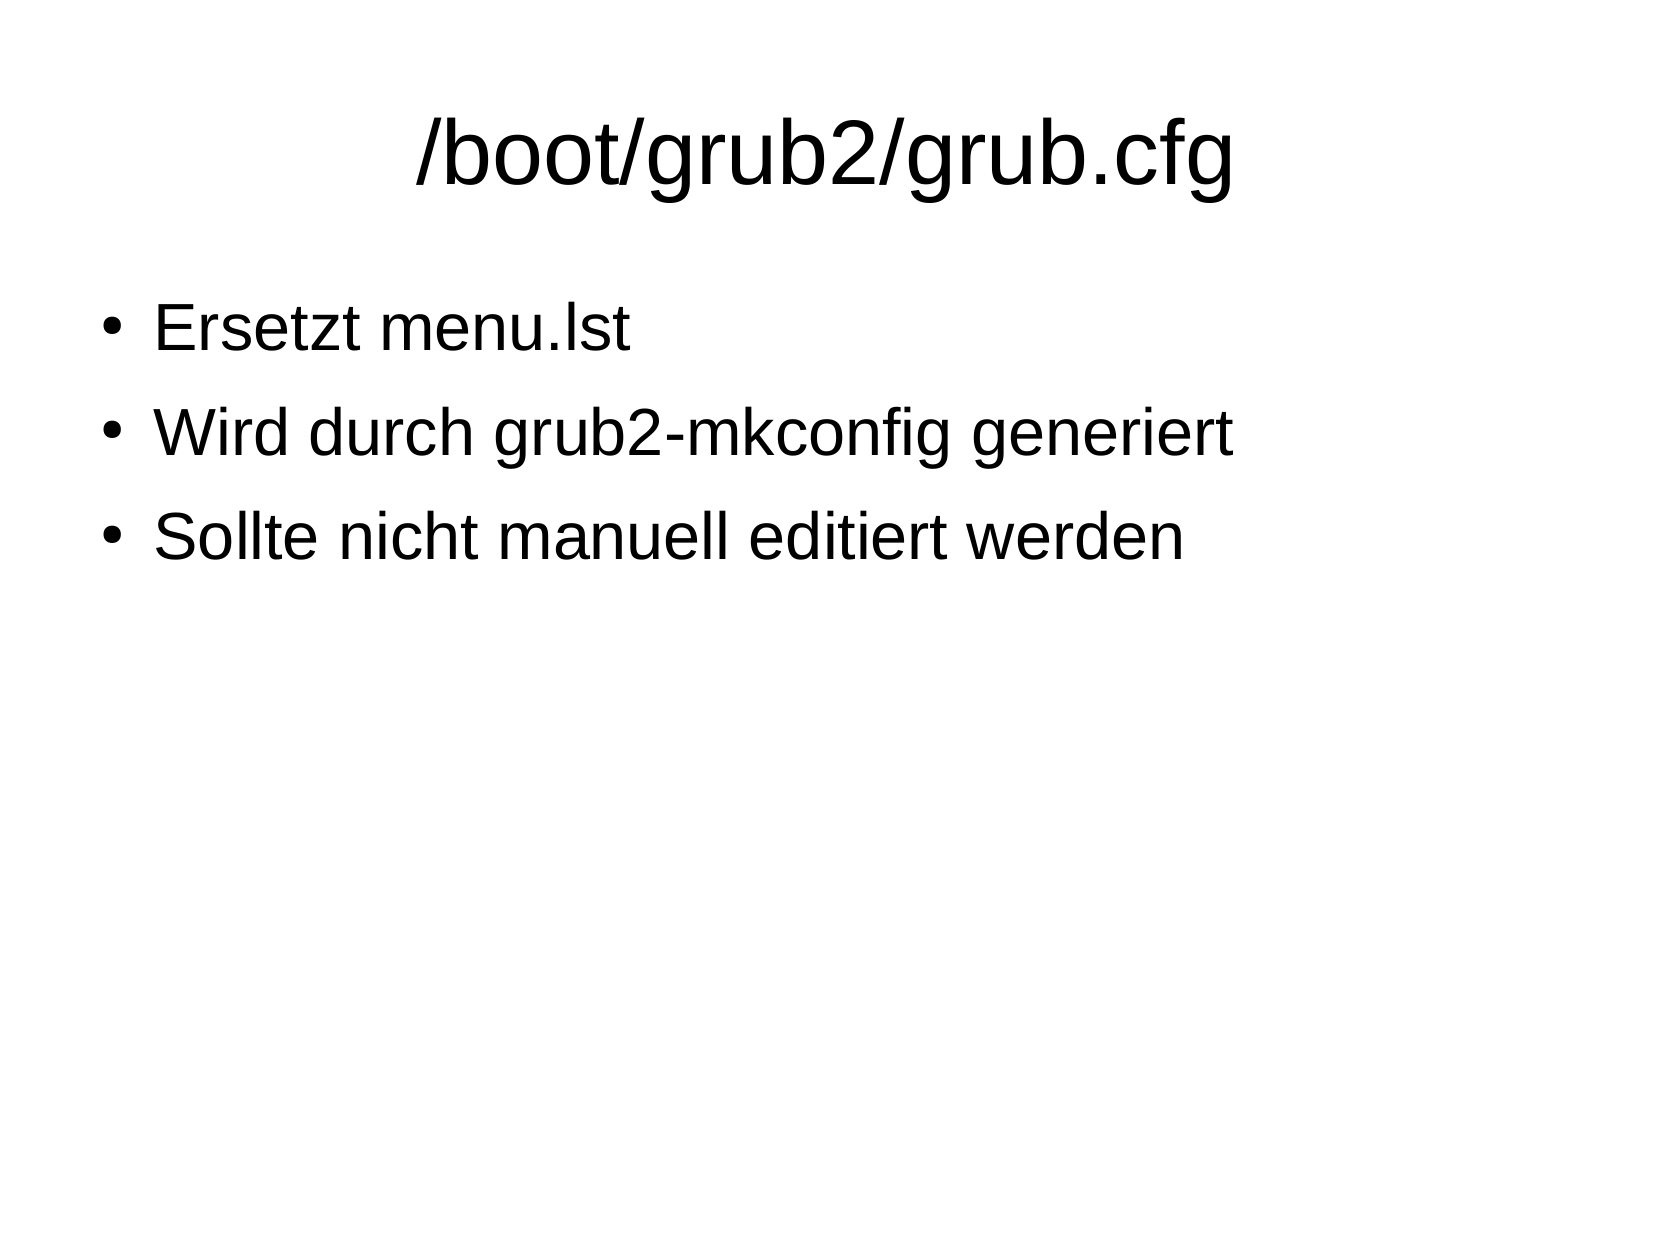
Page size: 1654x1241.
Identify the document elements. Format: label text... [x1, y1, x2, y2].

list Ersetzt menu.lst Wird durch grub2-mkconfig generiert Sollte nicht manuell editiert werden [82, 290, 1571, 1010]
title /boot/grub2/grub.cfg [82, 49, 1571, 257]
